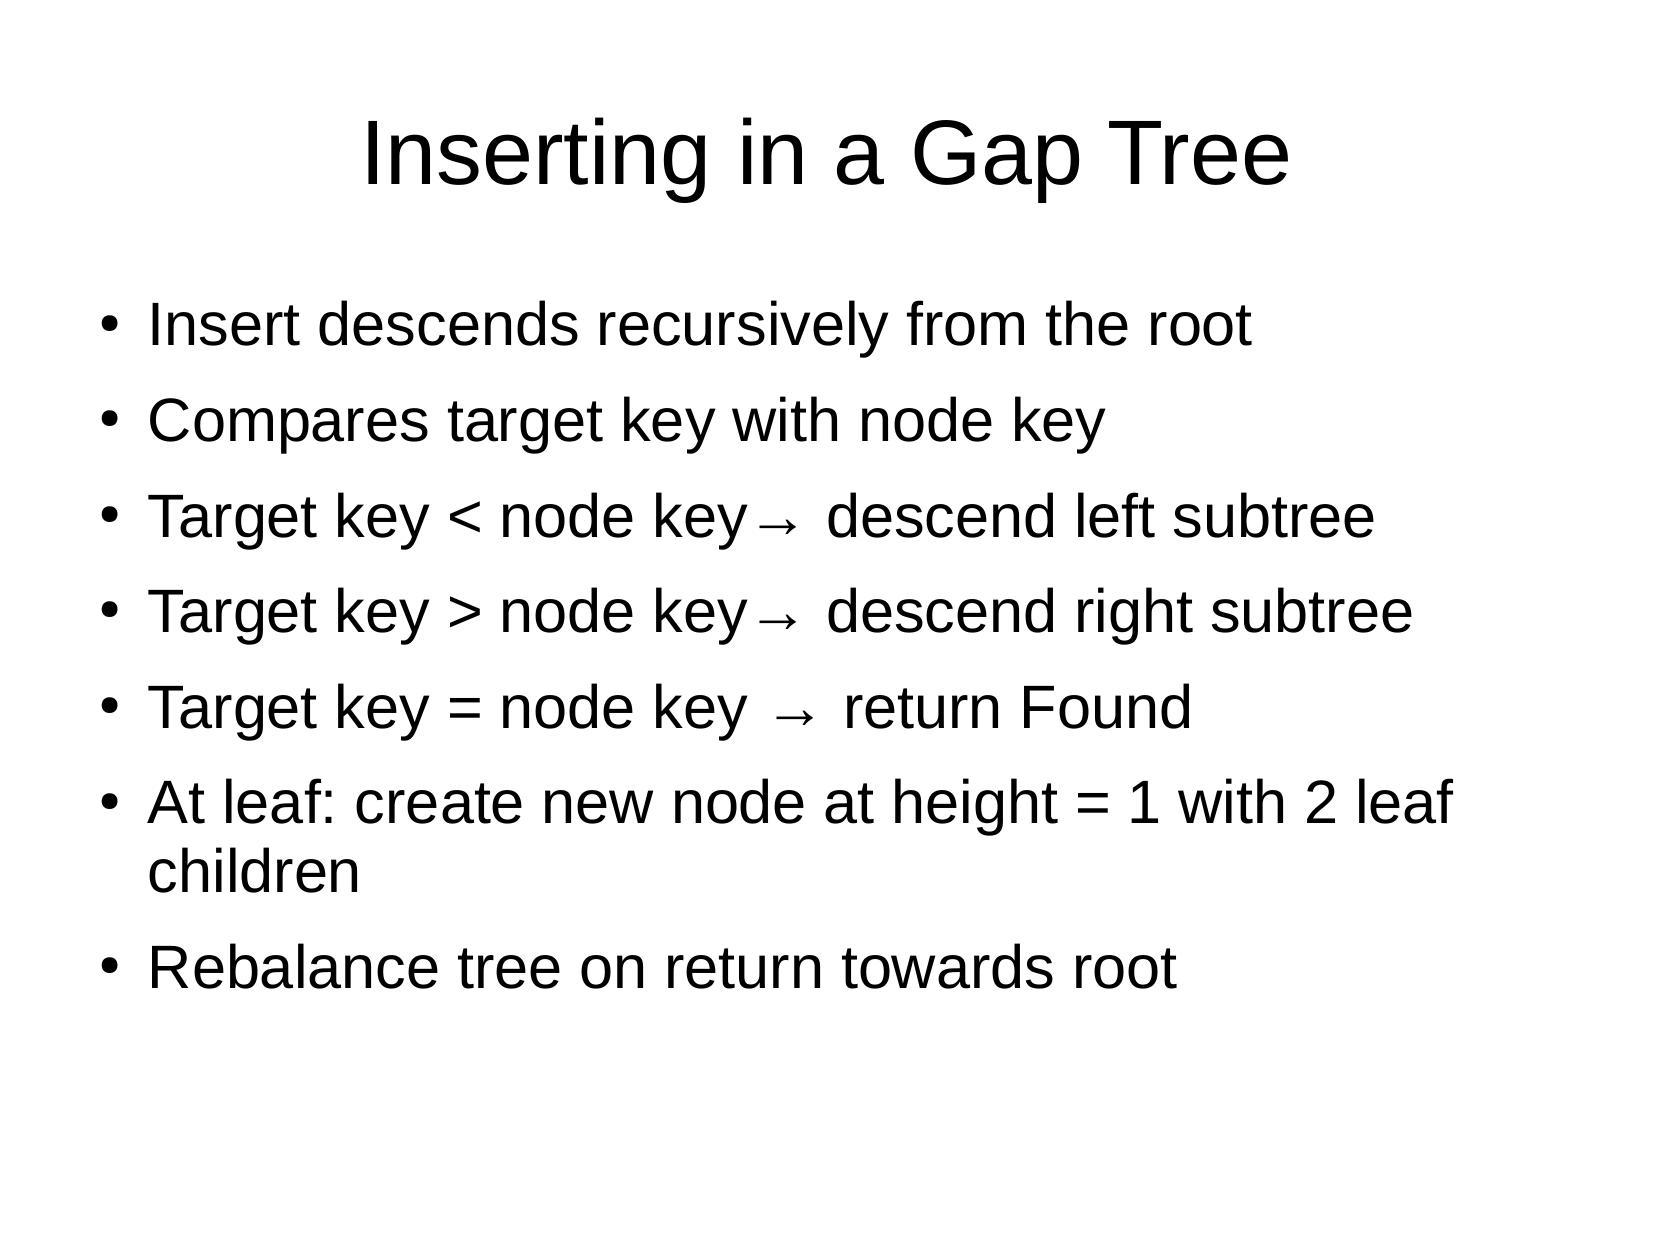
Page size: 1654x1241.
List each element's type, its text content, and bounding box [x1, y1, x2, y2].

title Inserting in a Gap Tree [82, 49, 1571, 257]
list Insert descends recursively from the root Compares target key with node key Target key < node key→ descend left subtree Target key > node key→ descend right subtree Target key = node key → return Found At leaf: create new node at height = 1 with 2 leaf children Rebalance tree on return towards root [82, 290, 1571, 1010]
